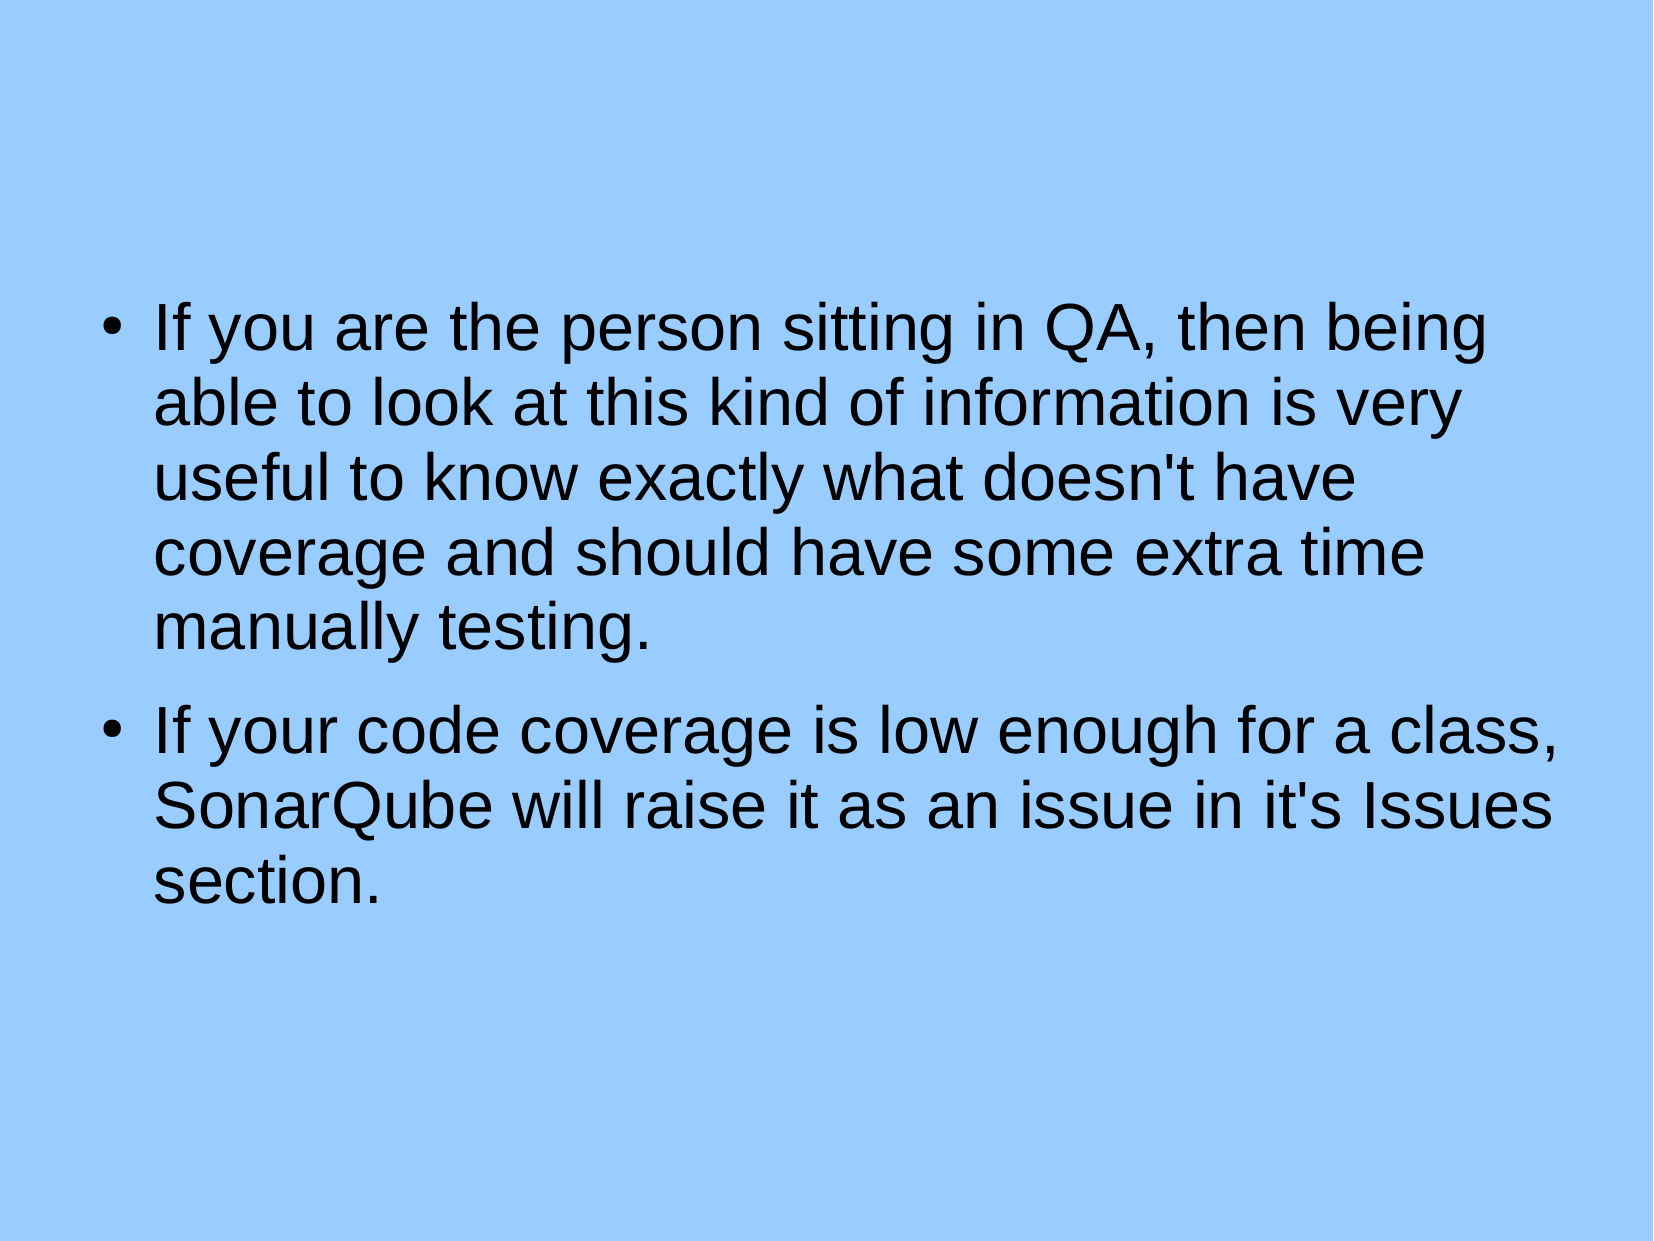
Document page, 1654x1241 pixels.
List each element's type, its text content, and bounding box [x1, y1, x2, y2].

list If you are the person sitting in QA, then being able to look at this kind of information is very useful to know exactly what doesn't have coverage and should have some extra time manually testing. If your code coverage is low enough for a class, SonarQube will raise it as an issue in it's Issues section. [82, 290, 1571, 1010]
